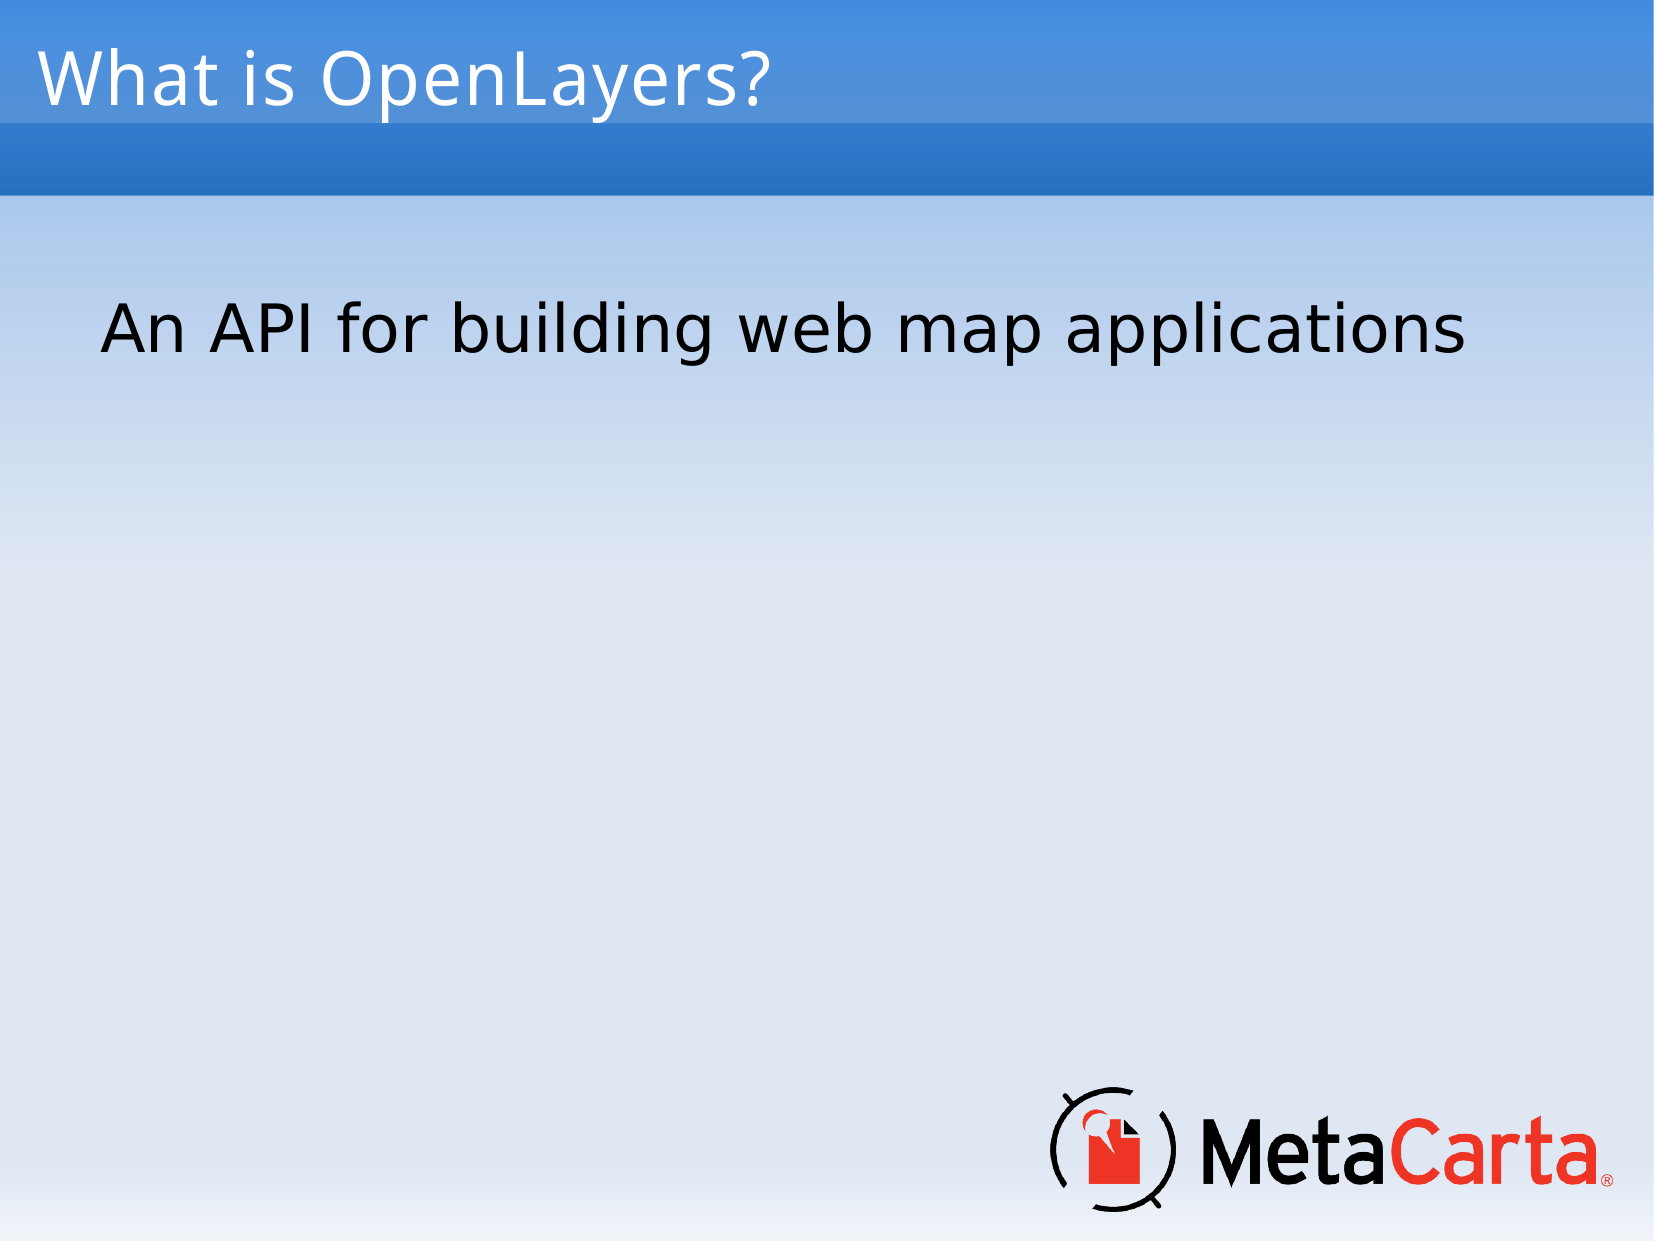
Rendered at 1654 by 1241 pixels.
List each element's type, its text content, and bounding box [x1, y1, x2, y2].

title What is OpenLayers? [37, 2, 1463, 151]
picture [0, 0, 1654, 1241]
list An API for building web map applications [82, 290, 1571, 1109]
